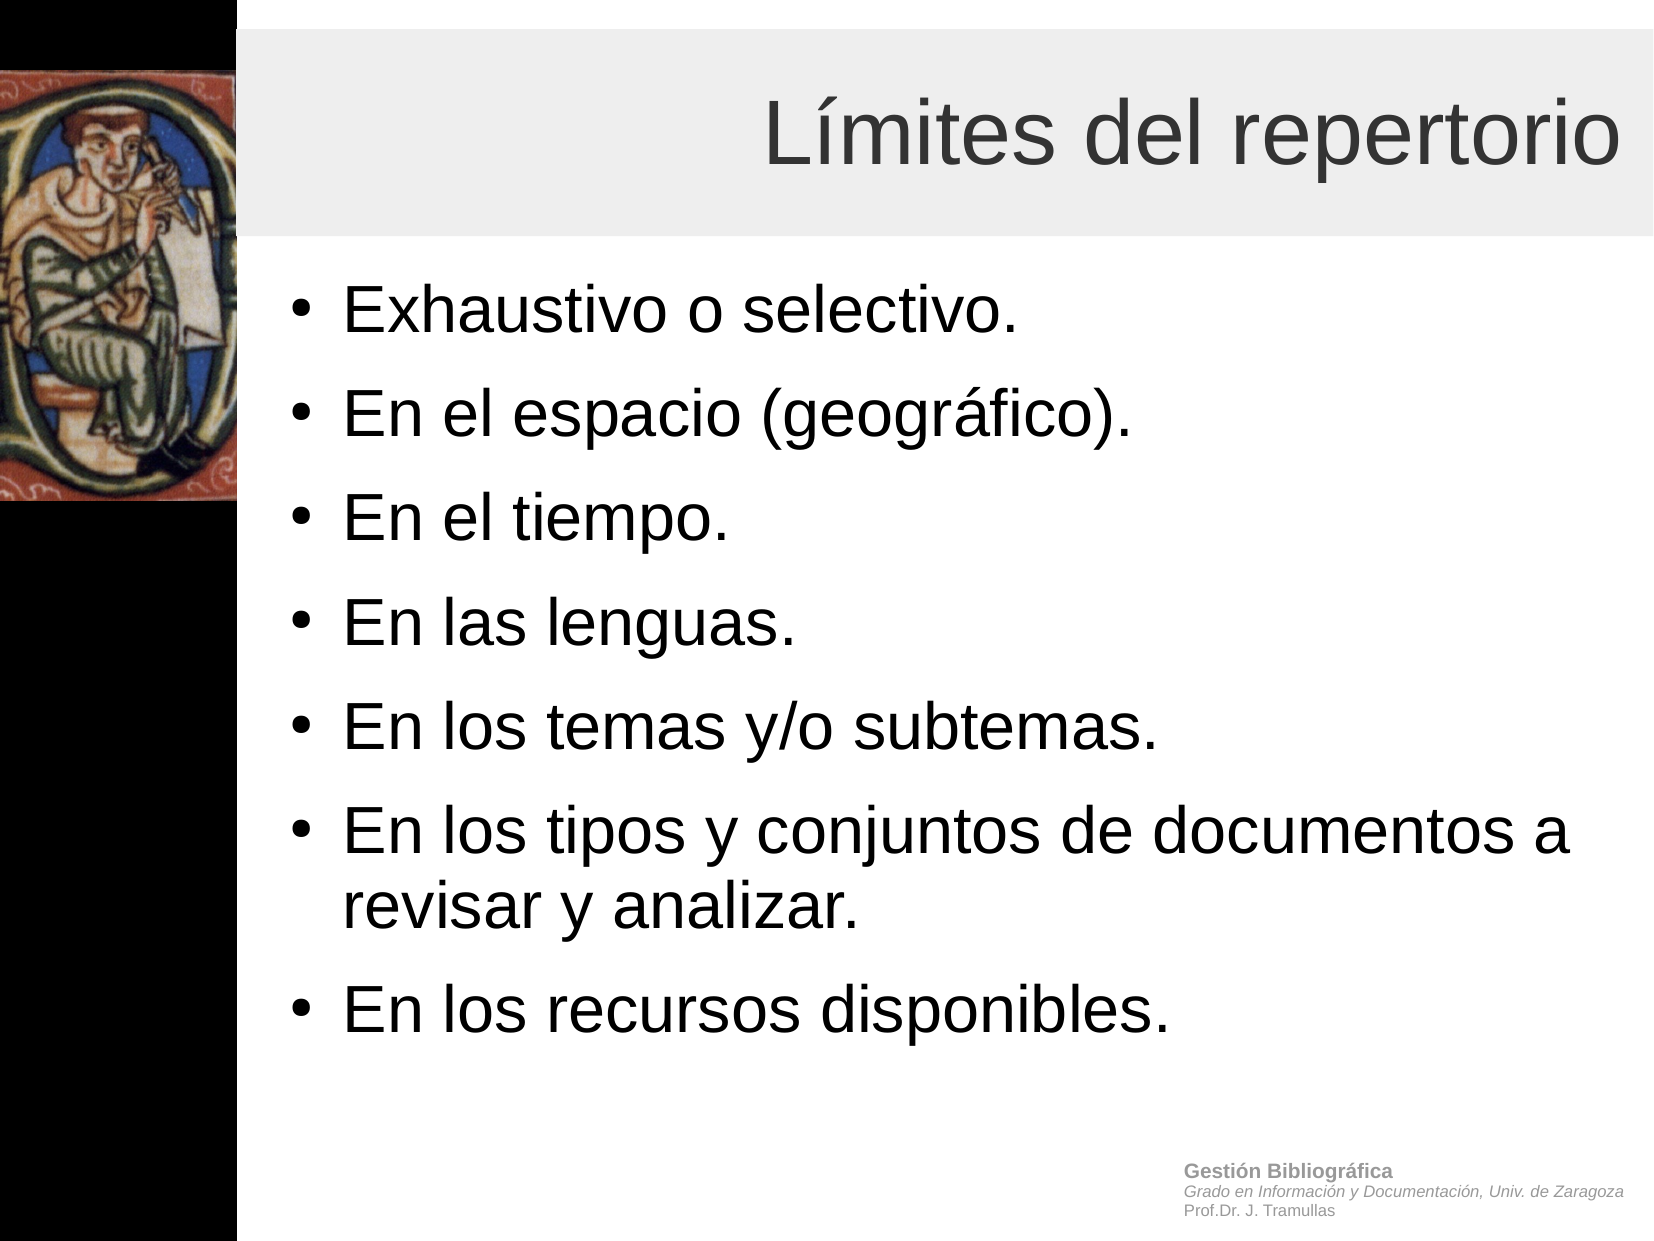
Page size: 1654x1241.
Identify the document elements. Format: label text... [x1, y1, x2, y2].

list Exhaustivo o selectivo. En el espacio (geográfico). En el tiempo. En las lenguas. En los temas y/o subtemas. En los tipos y conjuntos de documentos a revisar y analizar. En los recursos disponibles. [271, 271, 1619, 1134]
picture [0, 70, 237, 501]
title Límites del repertorio [236, 29, 1654, 237]
